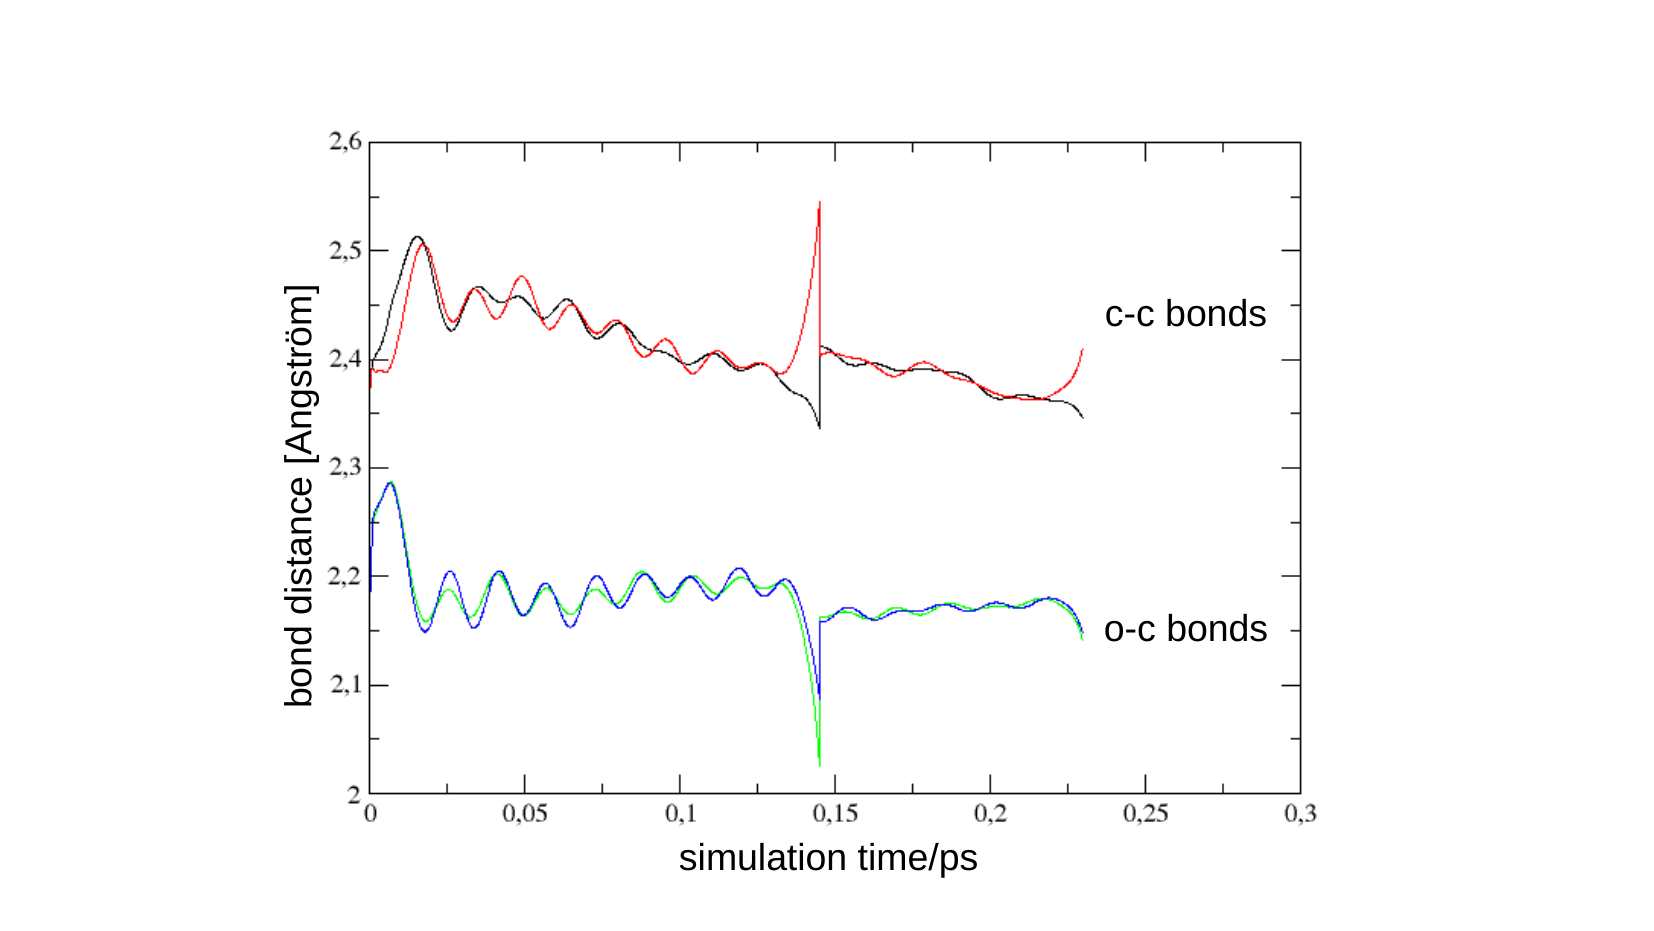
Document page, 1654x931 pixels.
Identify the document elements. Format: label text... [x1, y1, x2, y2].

text_box simulation time/ps [664, 828, 994, 886]
text_box o-c bonds [1089, 600, 1283, 657]
text_box c-c bonds [1090, 285, 1282, 342]
picture [229, 2, 1434, 931]
text_box bond distance [Angström] [269, 269, 327, 724]
